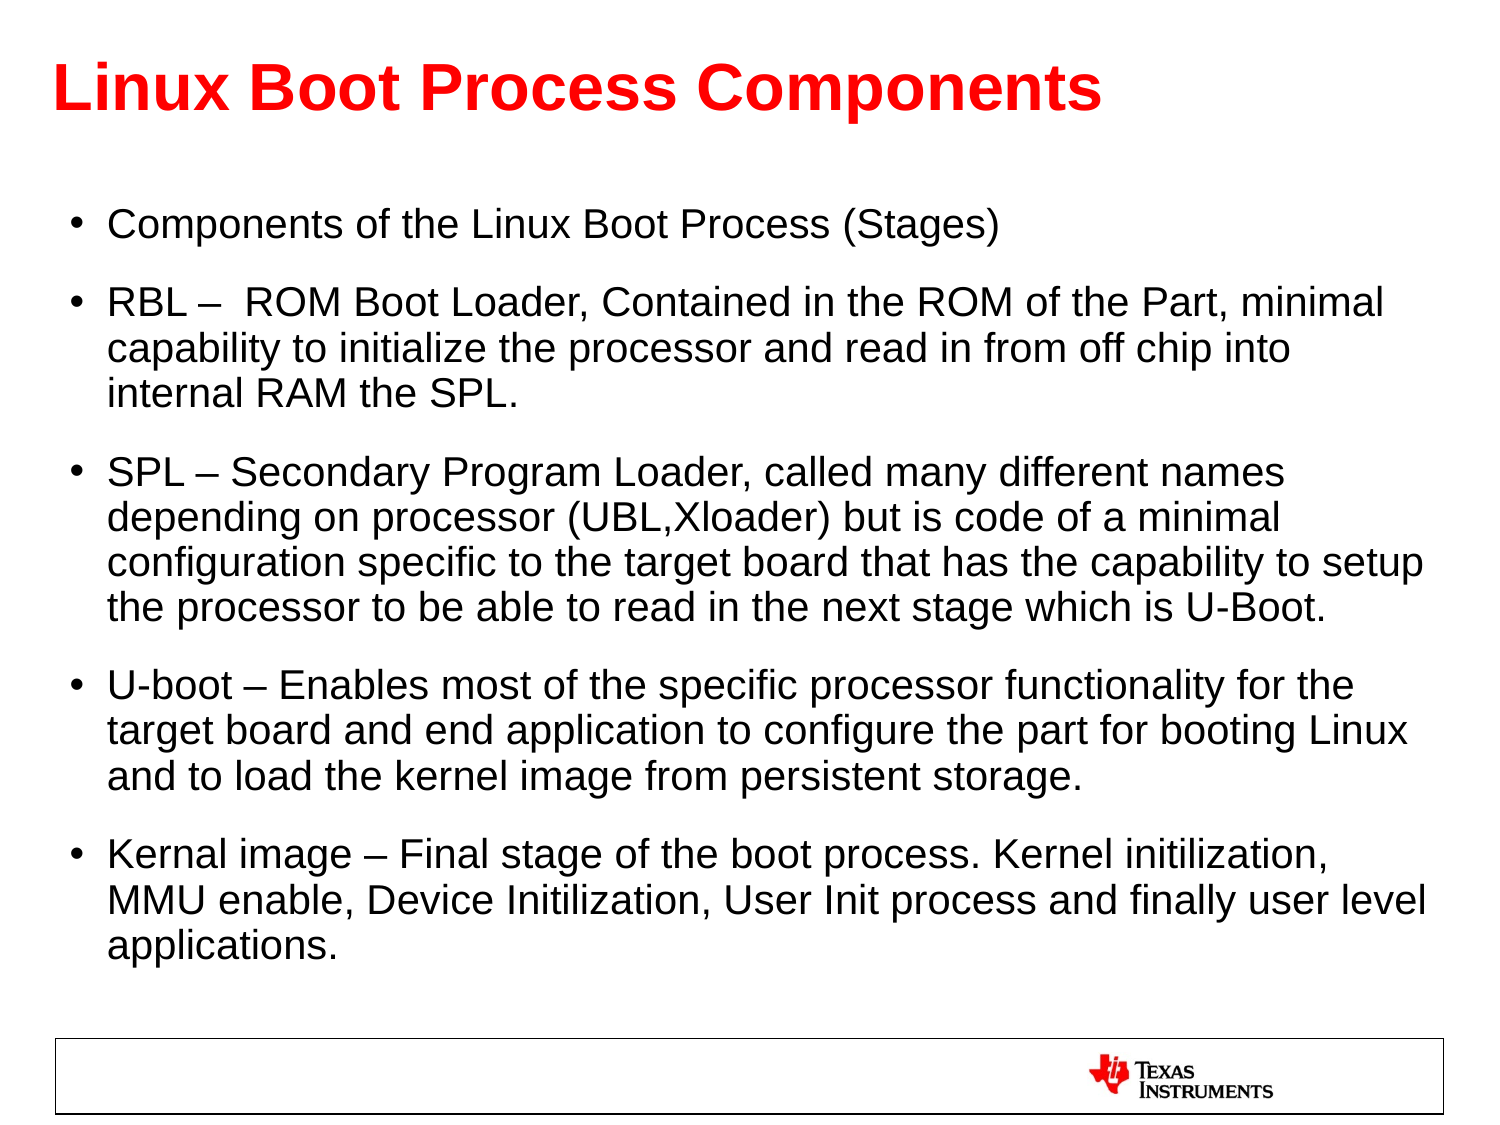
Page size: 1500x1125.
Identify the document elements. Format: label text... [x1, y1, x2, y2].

picture [1087, 1052, 1274, 1099]
list Components of the Linux Boot Process (Stages) RBL – ROM Boot Loader, Contained in the ROM of the Part, minimal capability to initialize the processor and read in from off chip into internal RAM the SPL. SPL – Secondary Program Loader, called many different names depending on processor (UBL,Xloader) but is code of a minimal configuration specific to the target board that has the capability to setup the processor to be able to read in the next stage which is U-Boot. U-boot – Enables most of the specific processor functionality for the target board and end application to configure the part for booting Linux and to load the kernel image from persistent storage. Kernal image – Final stage of the boot process. Kernel initilization, MMU enable, Device Initilization, User Init process and finally user level applications. [54, 194, 1444, 1001]
title Linux Boot Process Components [37, 23, 1426, 158]
